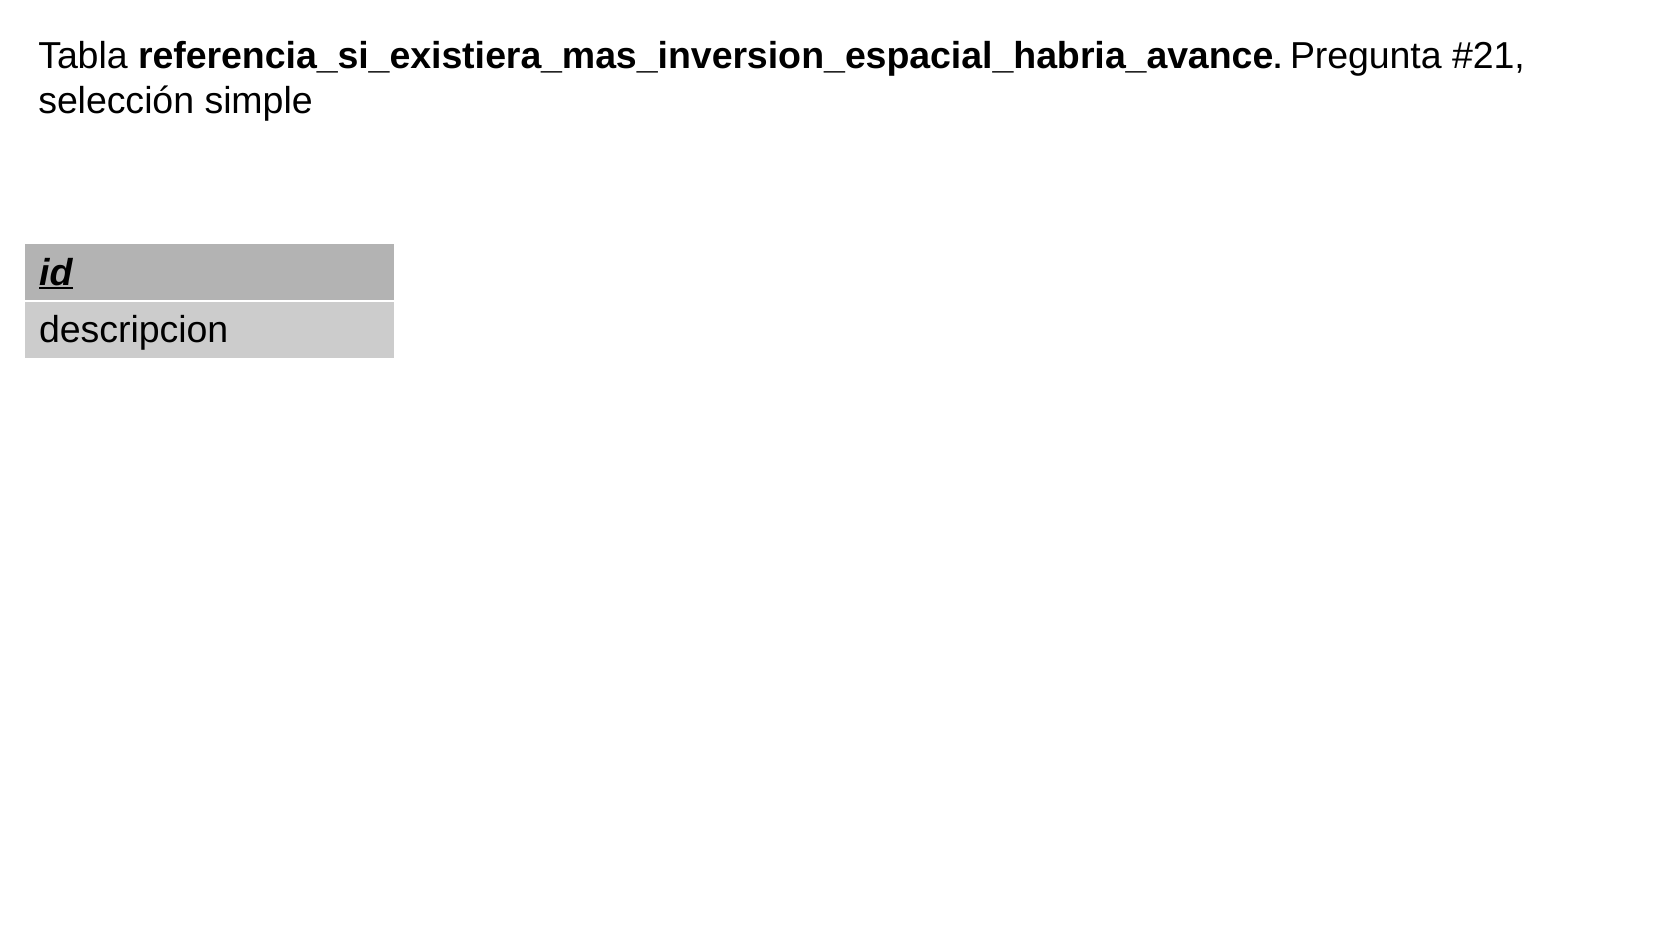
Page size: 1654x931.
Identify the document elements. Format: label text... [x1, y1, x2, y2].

text_box Tabla referencia_si_existiera_mas_inversion_espacial_habria_avance. Pregunta #21, selección simple [23, 23, 1618, 165]
table_header id [25, 244, 394, 300]
table_cell descripcion [25, 302, 394, 358]
